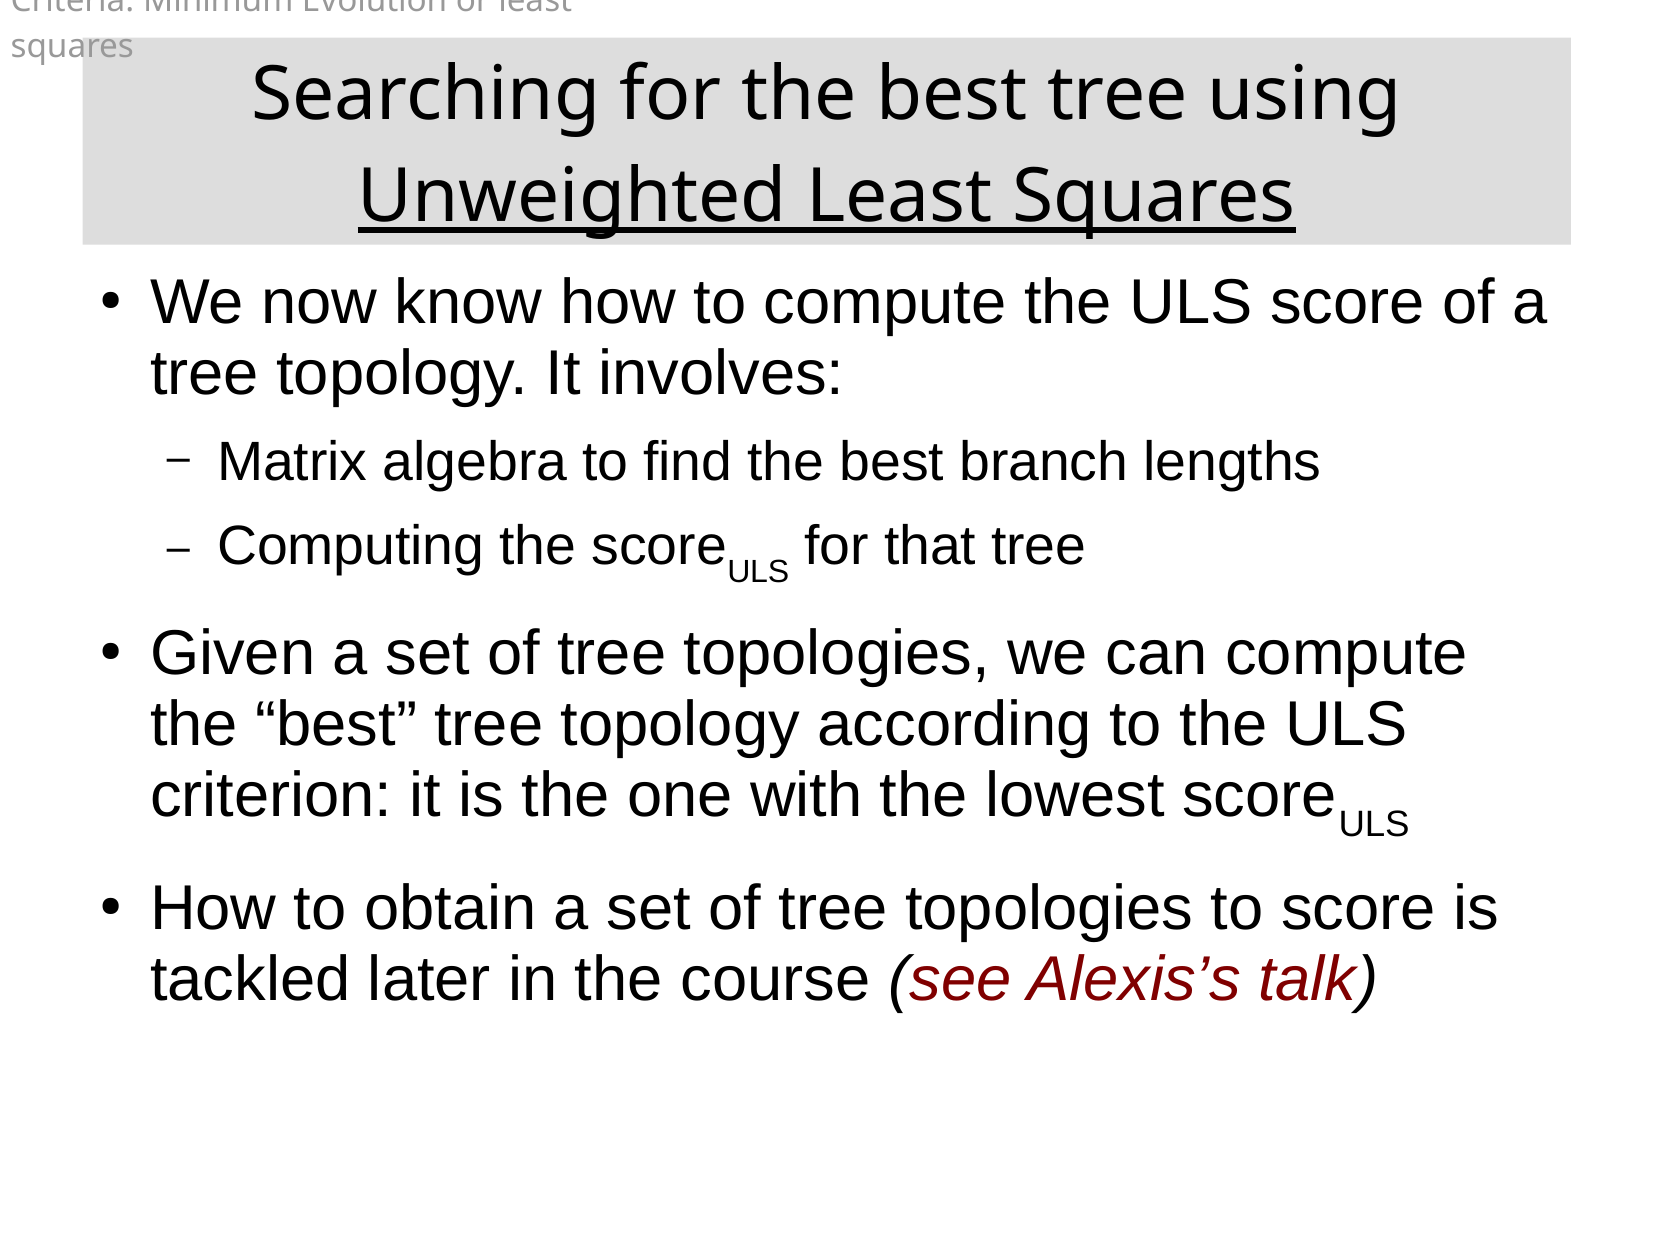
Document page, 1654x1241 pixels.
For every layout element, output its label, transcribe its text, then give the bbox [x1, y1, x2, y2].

text_box Criteria: Minimum Evolution or least squares [10, 0, 676, 73]
title Searching for the best tree using Unweighted Least Squares [82, 37, 1571, 245]
list We now know how to compute the ULS score of a tree topology. It involves: Matrix algebra to find the best branch lengths Computing the scoreULS for that tree Given a set of tree topologies, we can compute the “best” tree topology according to the ULS criterion: it is the one with the lowest scoreULS How to obtain a set of tree topologies to score is tackled later in the course (see Alexis’s talk) [82, 266, 1571, 1021]
